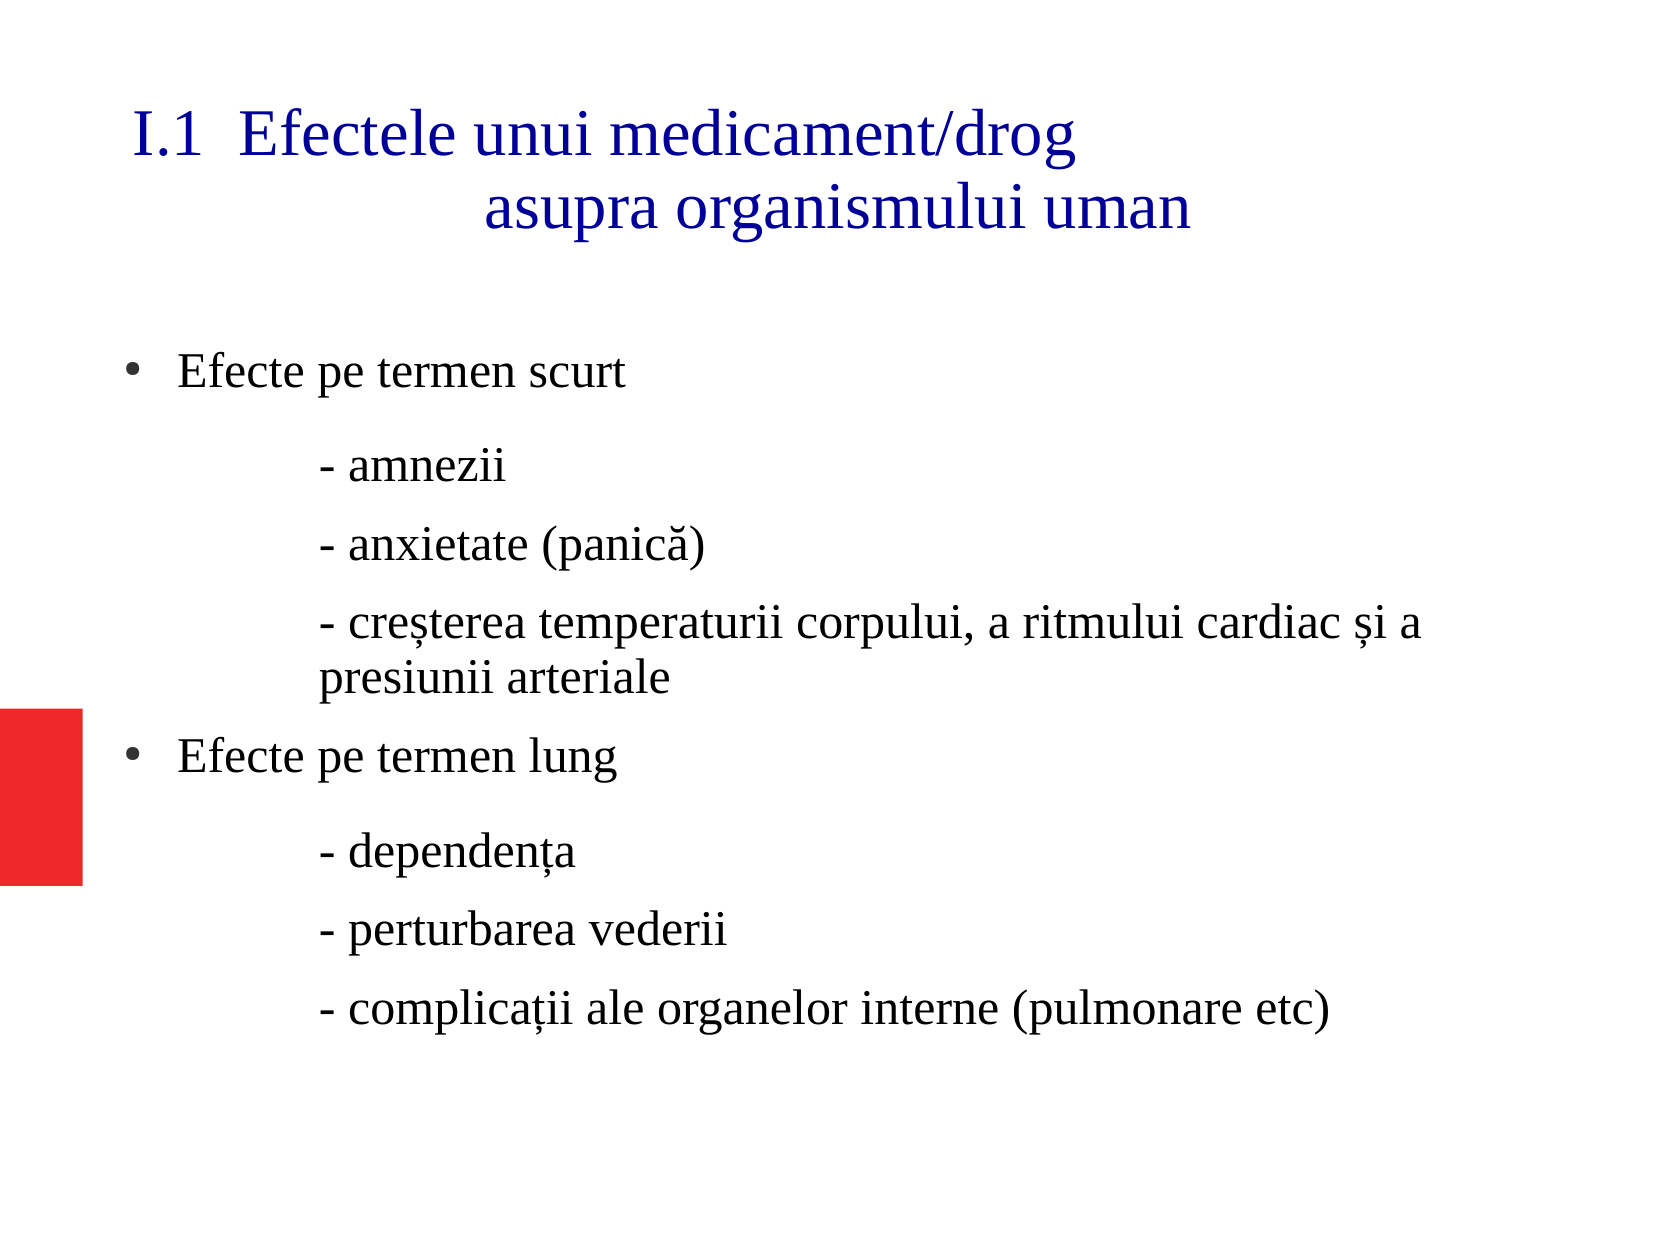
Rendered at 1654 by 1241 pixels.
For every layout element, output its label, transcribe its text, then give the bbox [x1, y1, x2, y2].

list Efecte pe termen scurt - amnezii - anxietate (panică) - creșterea temperaturii corpului, a ritmului cardiac și a presiunii arteriale Efecte pe termen lung - dependența - perturbarea vederii - complicații ale organelor interne (pulmonare etc) [106, 342, 1512, 1241]
text_box I.1 Efectele unui medicament/drog asupra organismului uman [118, 87, 1642, 473]
